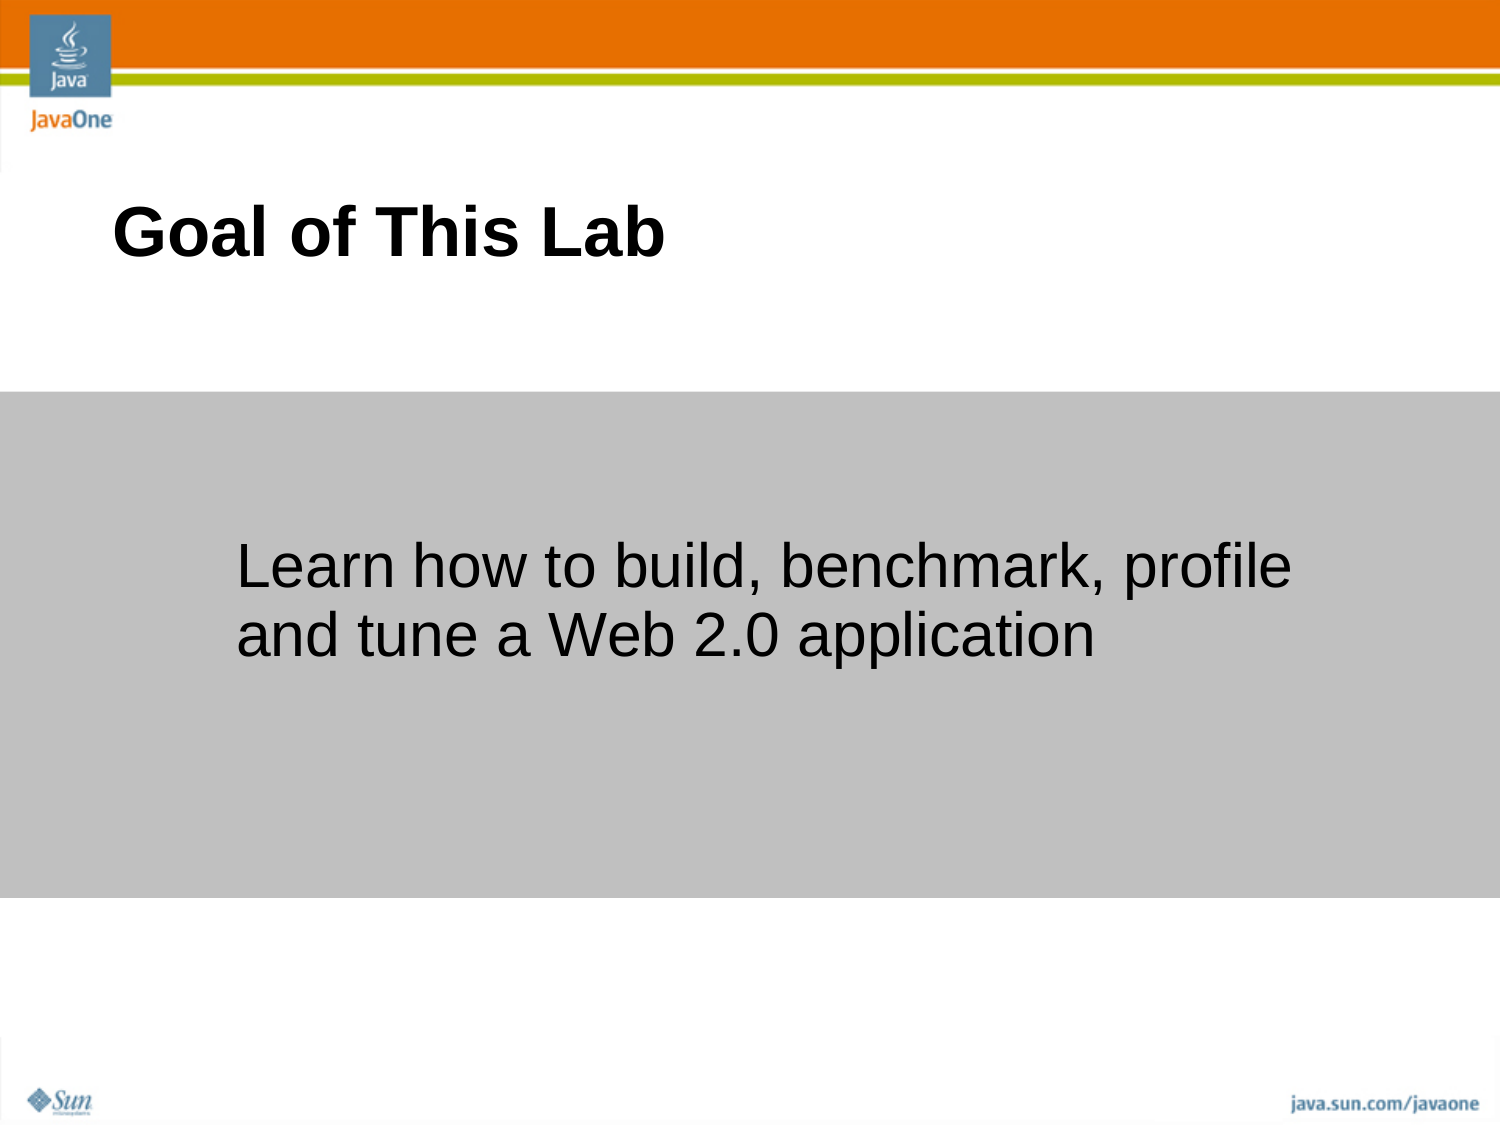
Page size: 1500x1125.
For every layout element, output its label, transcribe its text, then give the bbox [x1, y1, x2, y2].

picture [0, 898, 1500, 1125]
picture [0, 0, 1500, 391]
text_box Learn how to build, benchmark, profile and tune a Web 2.0 application [186, 453, 1345, 820]
text_box [0, 391, 1500, 898]
title Goal of This Lab [112, 120, 1417, 271]
